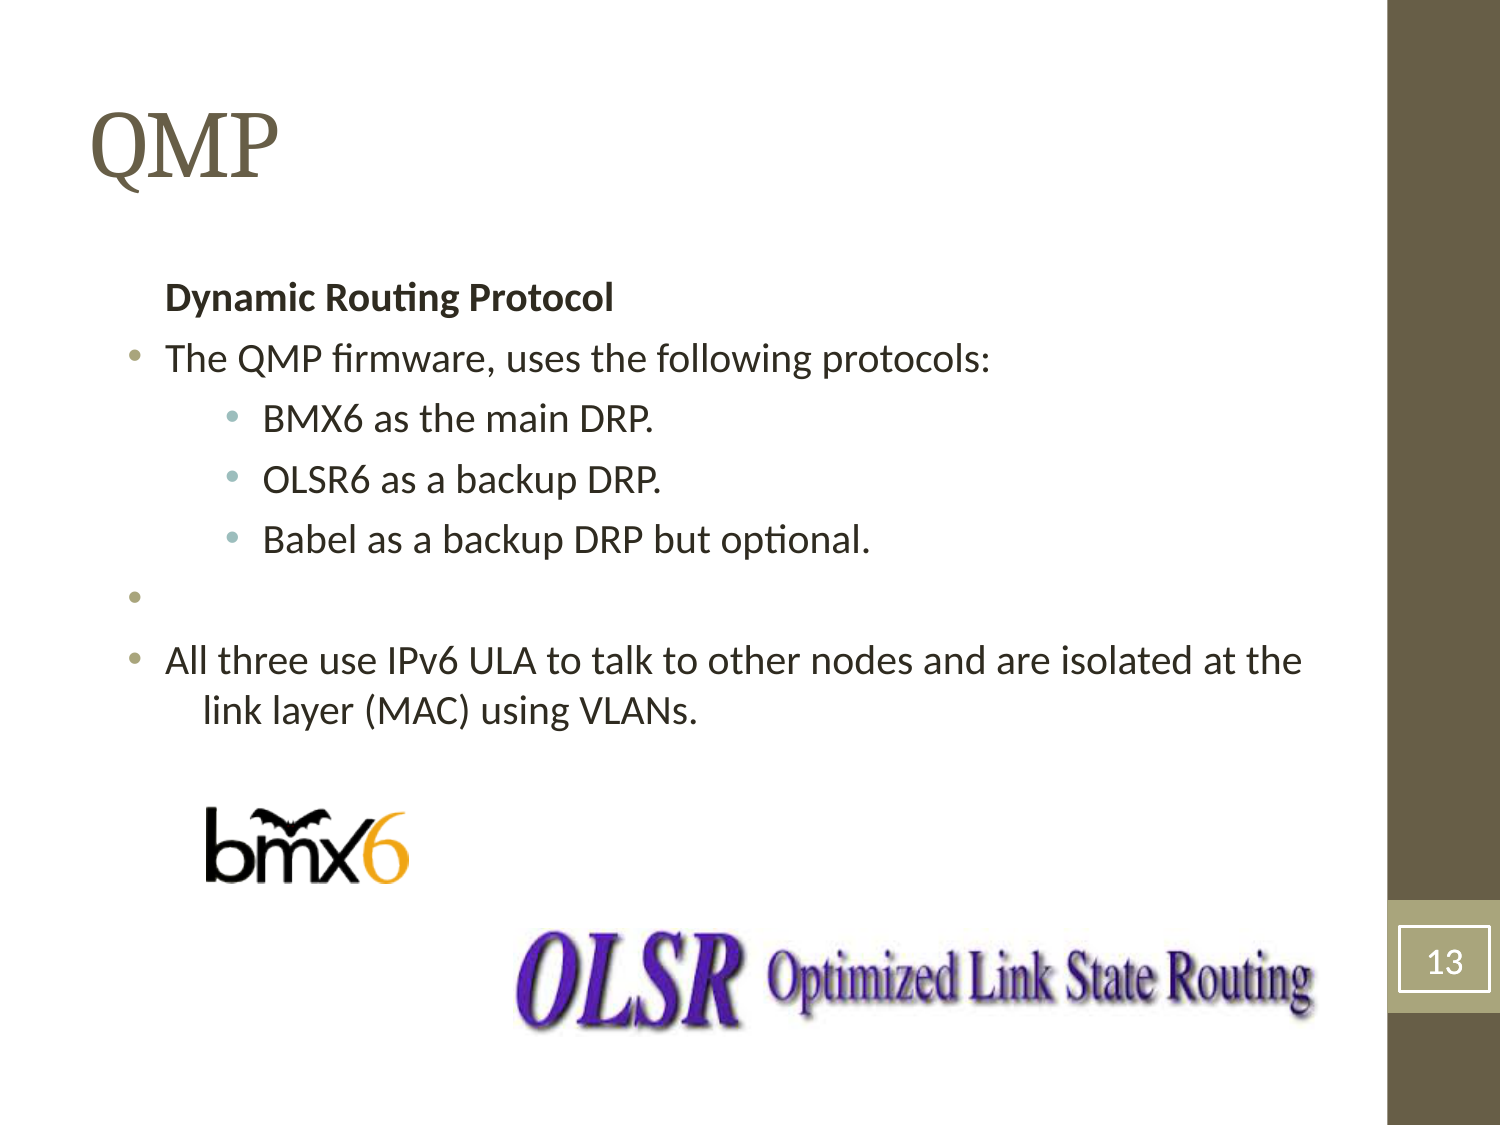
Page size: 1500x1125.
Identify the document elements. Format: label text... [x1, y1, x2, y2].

list Dynamic Routing Protocol The QMP firmware, uses the following protocols: BMX6 as the main DRP. OLSR6 as a backup DRP. Babel as a backup DRP but optional. All three use IPv6 ULA to talk to other nodes and are isolated at the link layer (MAC) using VLANs. [75, 262, 1326, 1051]
picture [206, 802, 409, 884]
text_box <número> [1399, 926, 1490, 992]
picture [513, 928, 1321, 1037]
title QMP [75, 45, 1326, 233]
